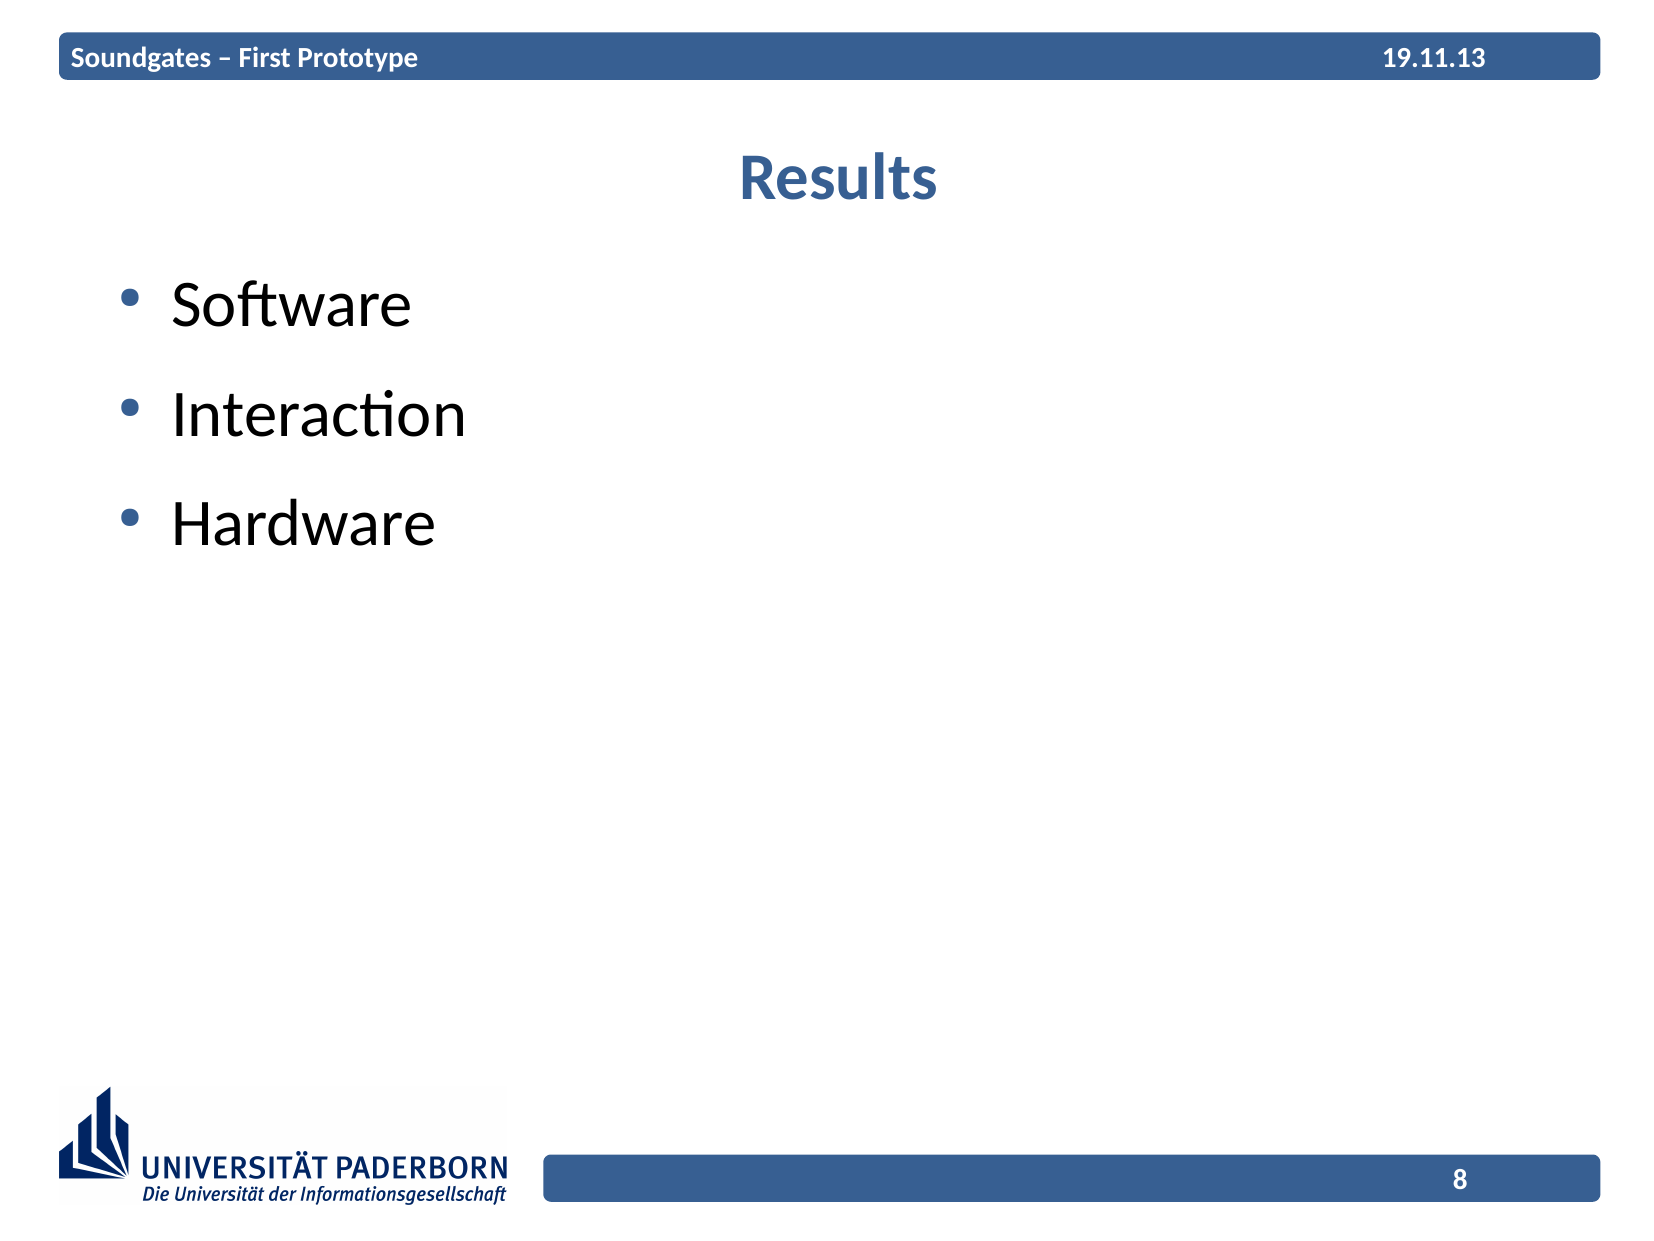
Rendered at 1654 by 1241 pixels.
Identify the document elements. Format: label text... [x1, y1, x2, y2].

text_box Soundgates – First Prototype [70, 32, 1359, 80]
text_box 19.11.13 [1381, 32, 1583, 80]
title Results [82, 121, 1595, 225]
picture [59, 1086, 507, 1205]
text_box <number> [1452, 1154, 1583, 1202]
list Software Interaction Hardware [82, 259, 1595, 980]
